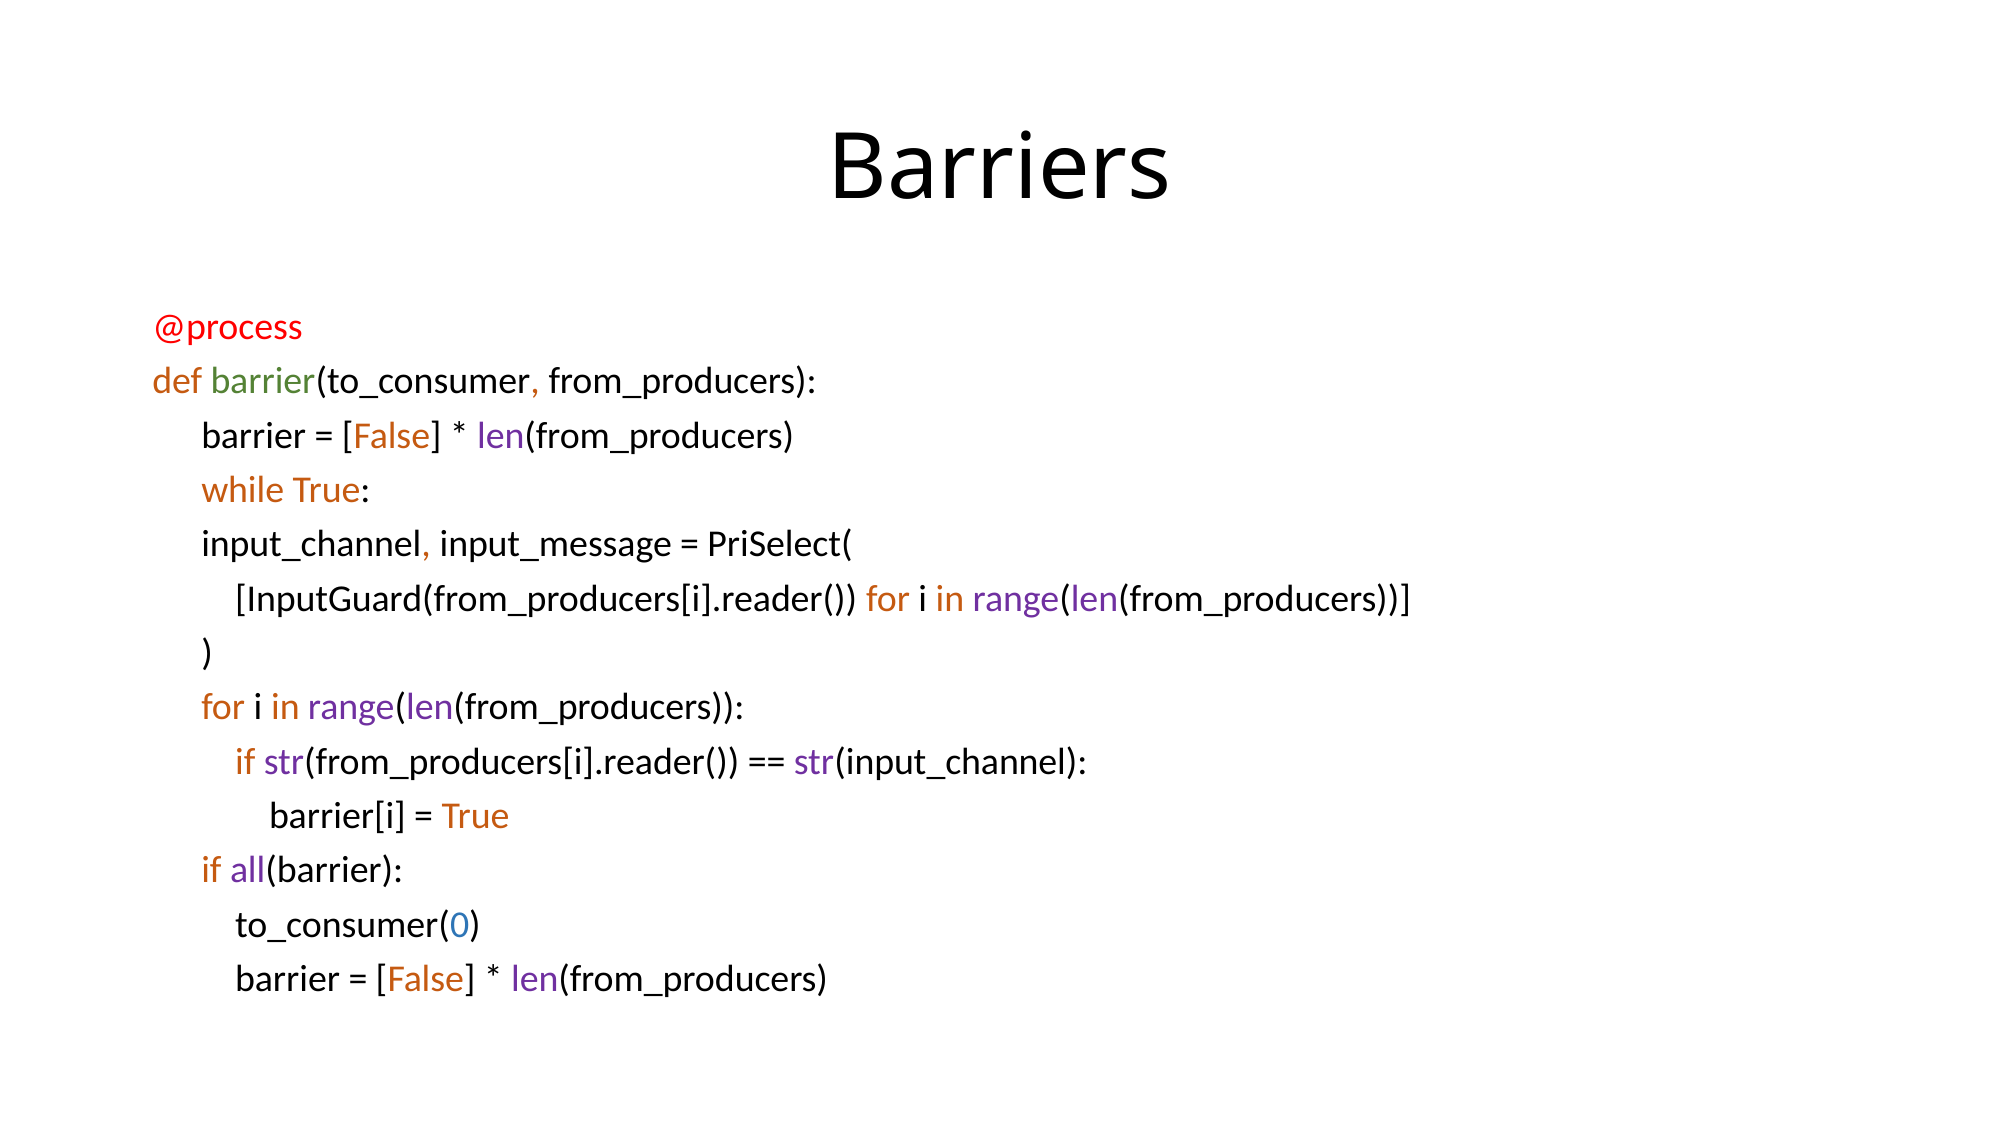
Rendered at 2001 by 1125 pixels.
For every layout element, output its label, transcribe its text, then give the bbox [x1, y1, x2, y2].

title Barriers [137, 59, 1863, 278]
list @process def barrier(to_consumer, from_producers): barrier = [False] * len(from_producers) while True: input_channel, input_message = PriSelect( [InputGuard(from_producers[i].reader()) for i in range(len(from_producers))] ) for i in range(len(from_producers)): if str(from_producers[i].reader()) == str(input_channel): barrier[i] = True if all(barrier): to_consumer(0) barrier = [False] * len(from_producers) [137, 299, 1863, 1014]
